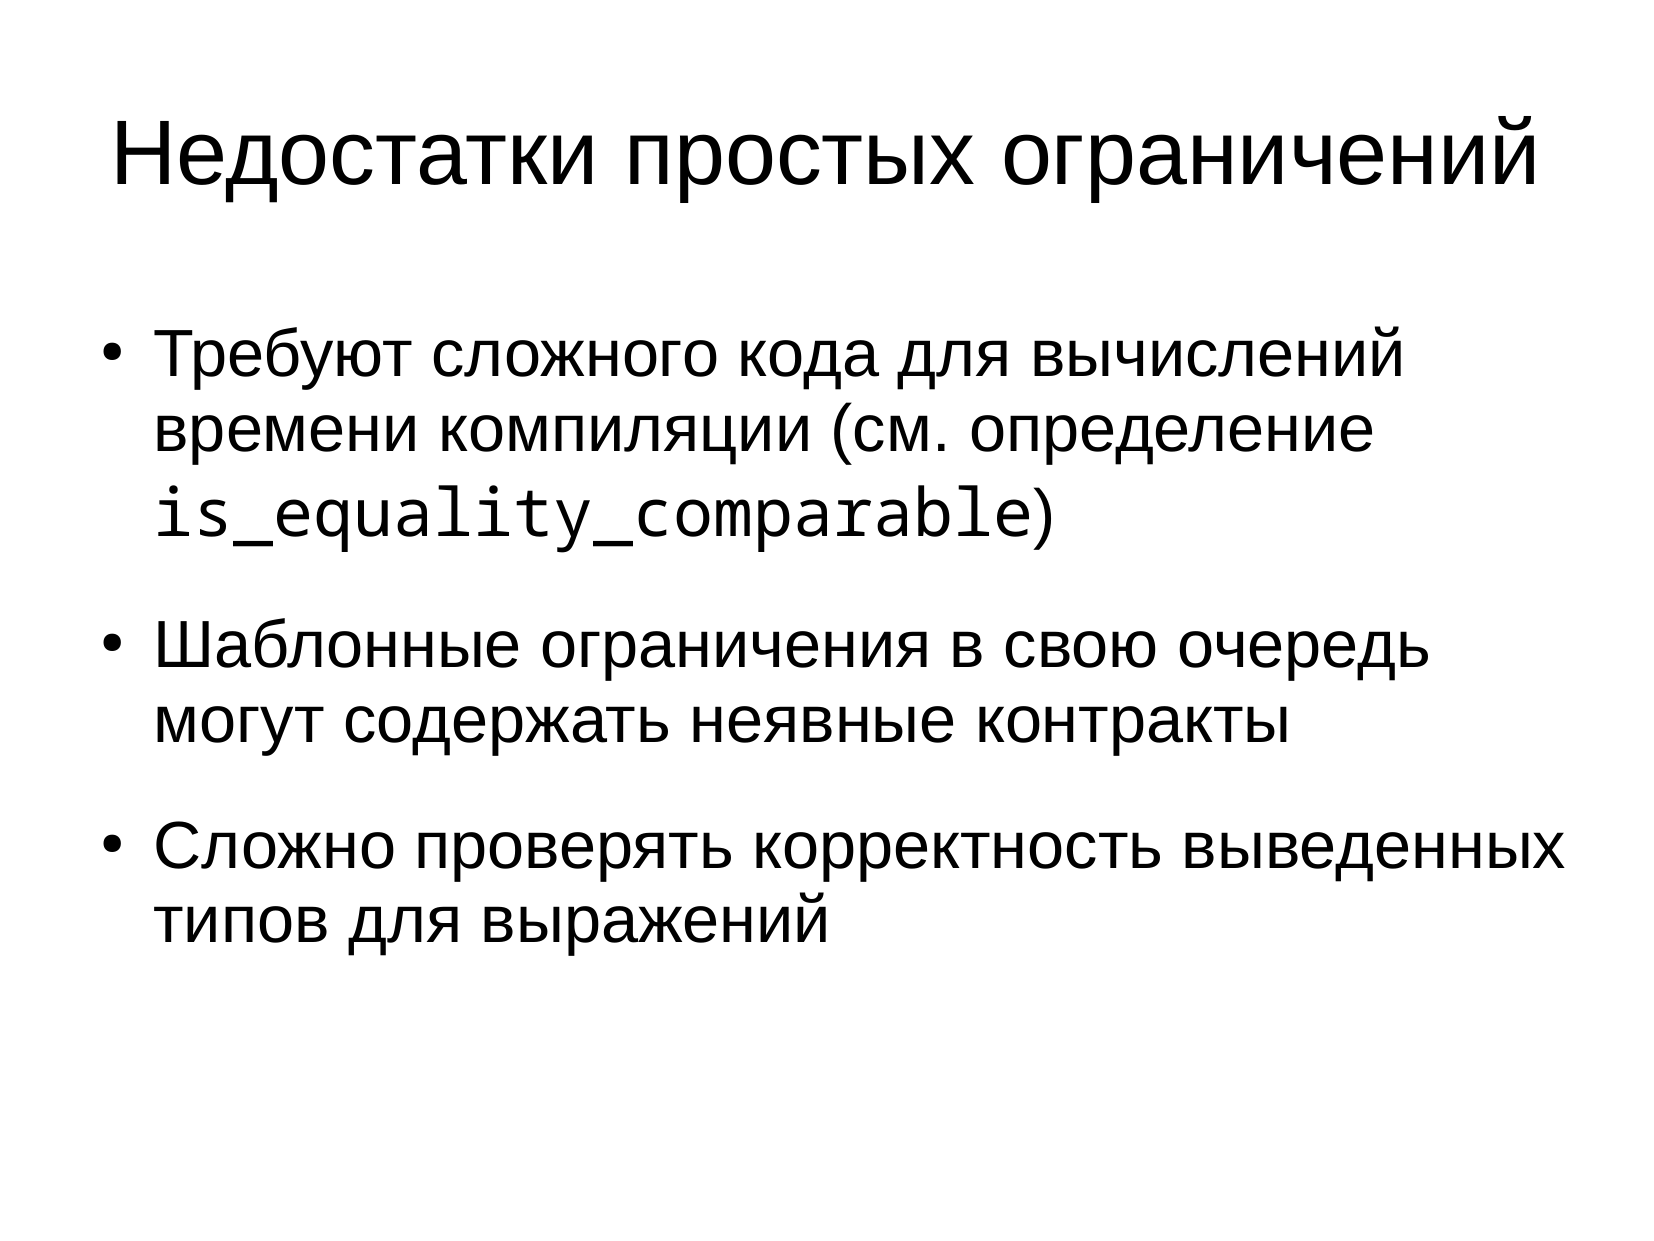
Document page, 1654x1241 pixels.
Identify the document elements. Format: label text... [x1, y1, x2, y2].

title Недостатки простых ограничений [82, 49, 1571, 257]
list Требуют сложного кода для вычислений времени компиляции (см. определение is_equality_comparable) Шаблонные ограничения в свою очередь могут содержать неявные контракты Сложно проверять корректность выведенных типов для выражений [82, 315, 1571, 1036]
